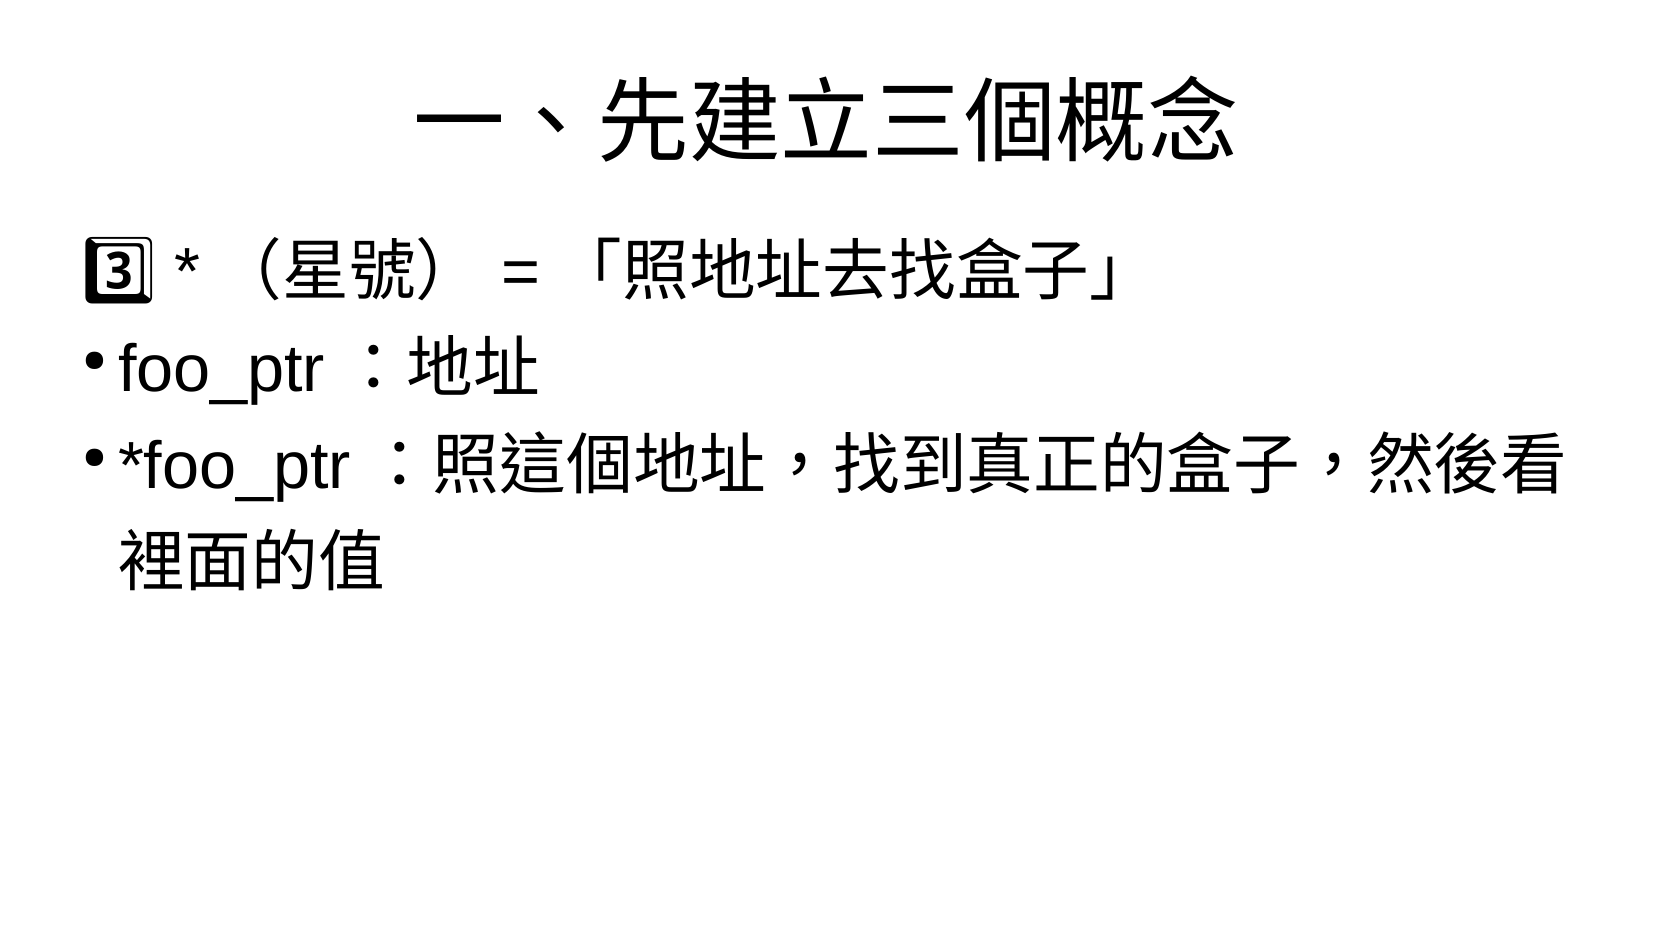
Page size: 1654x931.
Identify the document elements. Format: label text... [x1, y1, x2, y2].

title 一、先建立三個概念 [82, 37, 1571, 193]
subtitle 3️⃣ *（星號）=「照地址去找盒子」 foo_ptr：地址 *foo_ptr：照這個地址，找到真正的盒子，然後看裡面的值 [82, 217, 1571, 758]
